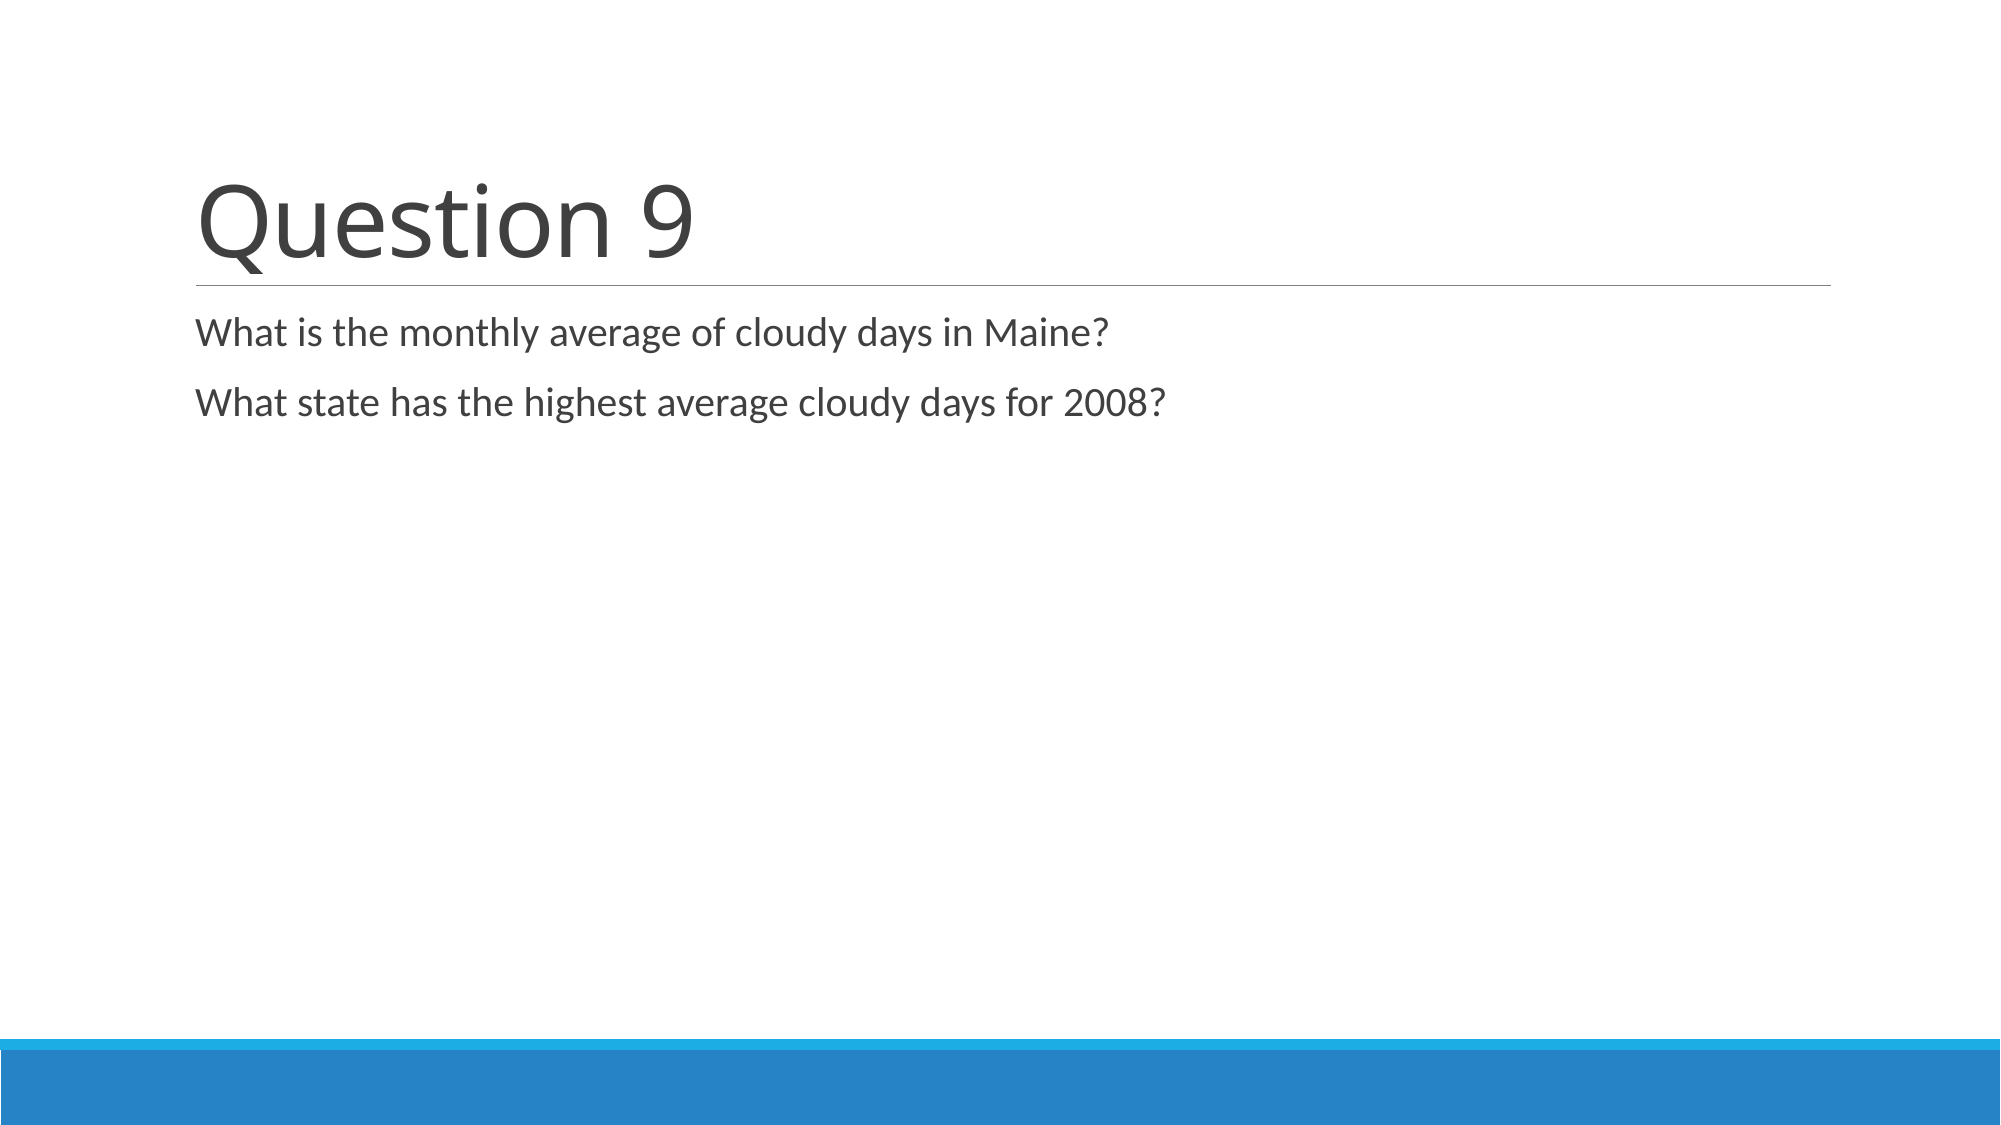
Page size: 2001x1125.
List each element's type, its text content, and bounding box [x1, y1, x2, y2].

list What is the monthly average of cloudy days in Maine? What state has the highest average cloudy days for 2008? [180, 302, 1831, 963]
title Question 9 [180, 47, 1831, 286]
